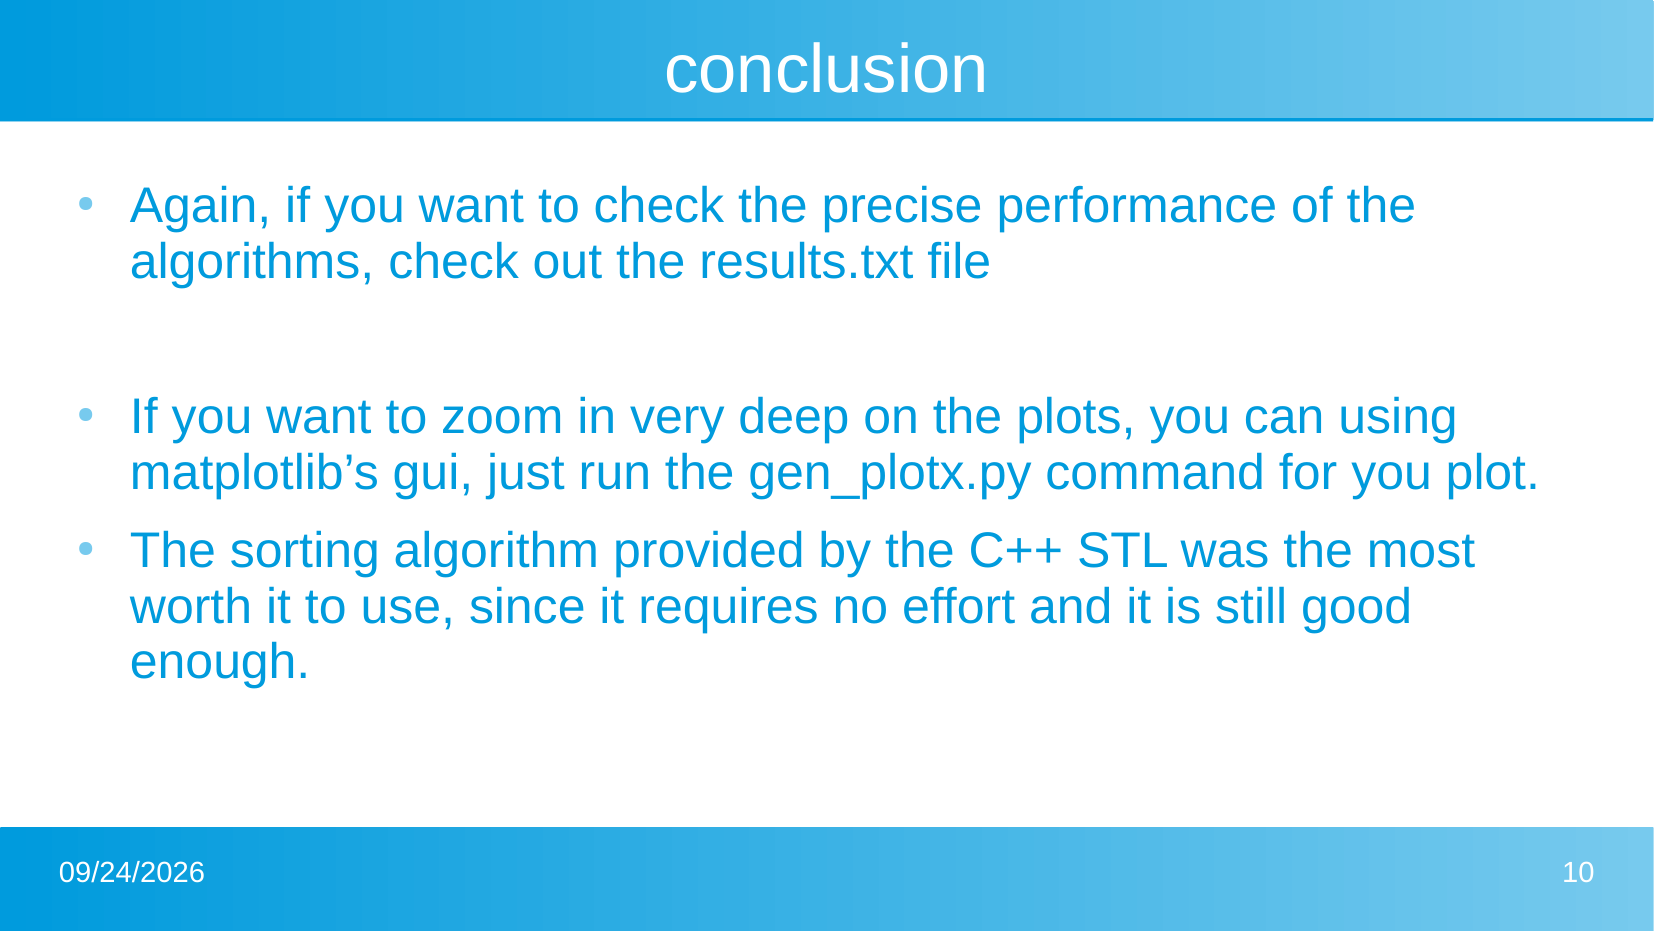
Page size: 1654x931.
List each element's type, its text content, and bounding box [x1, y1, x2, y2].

list Again, if you want to check the precise performance of the algorithms, check out the results.txt file If you want to zoom in very deep on the plots, you can using matplotlib’s gui, just run the gen_plotx.py command for you plot. The sorting algorithm provided by the C++ STL was the most worth it to use, since it requires no effort and it is still good enough. [59, 177, 1595, 768]
title conclusion [59, 29, 1595, 108]
